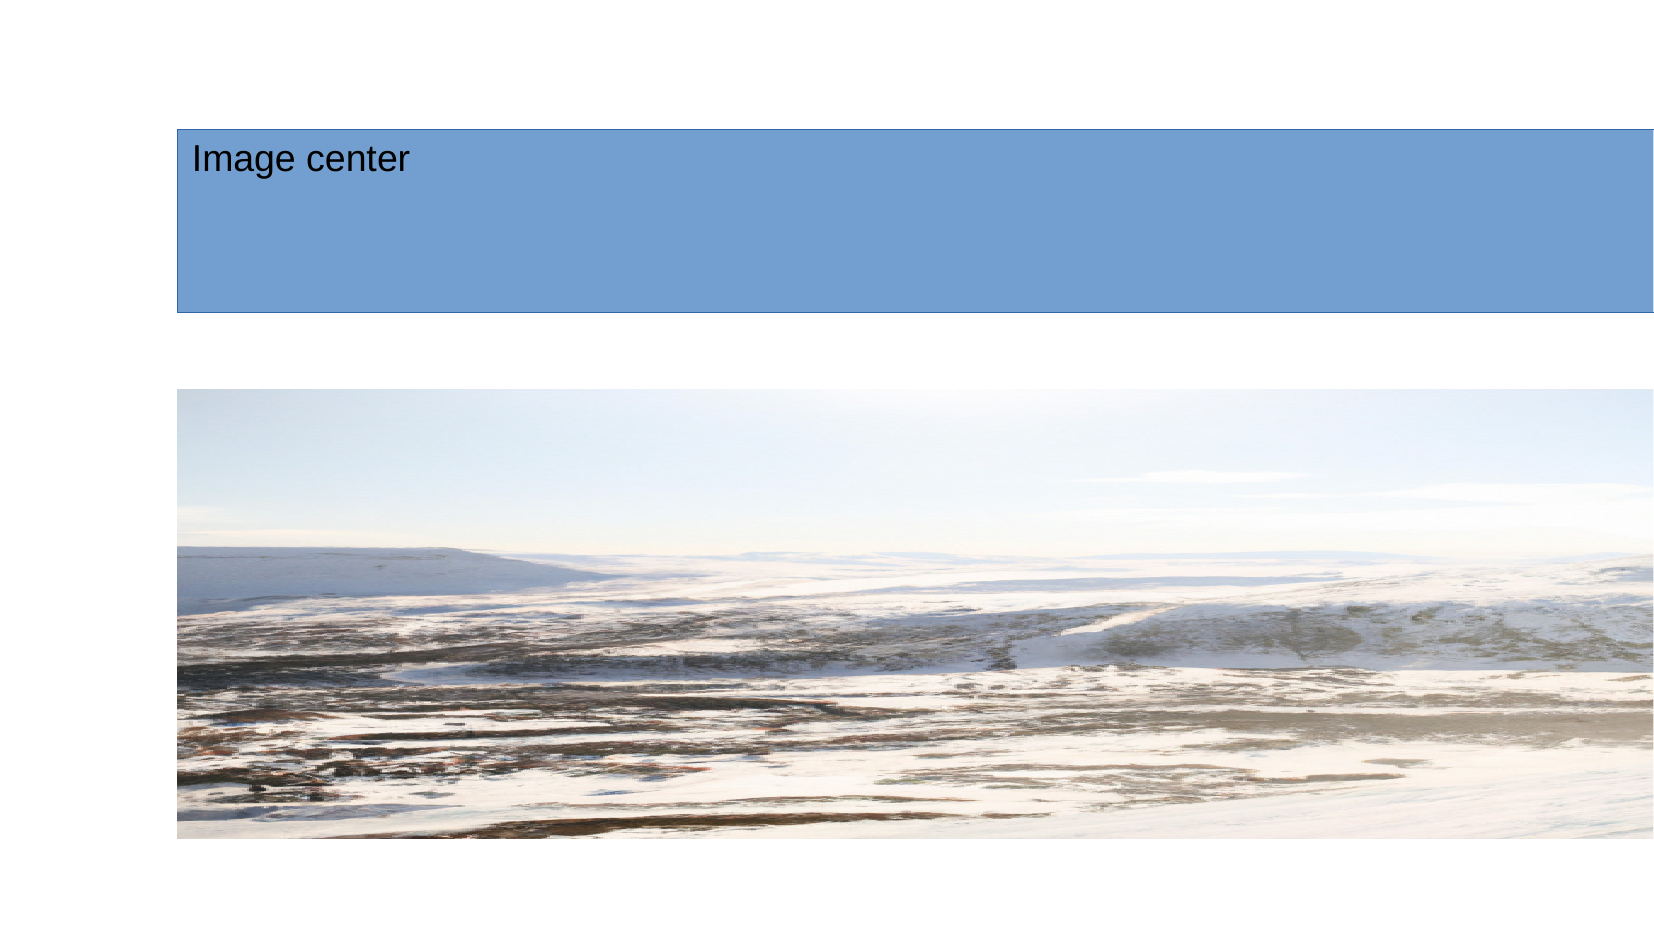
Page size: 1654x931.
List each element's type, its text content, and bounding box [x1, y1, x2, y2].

text_box Image center [177, 129, 1654, 313]
picture [177, 389, 1654, 839]
